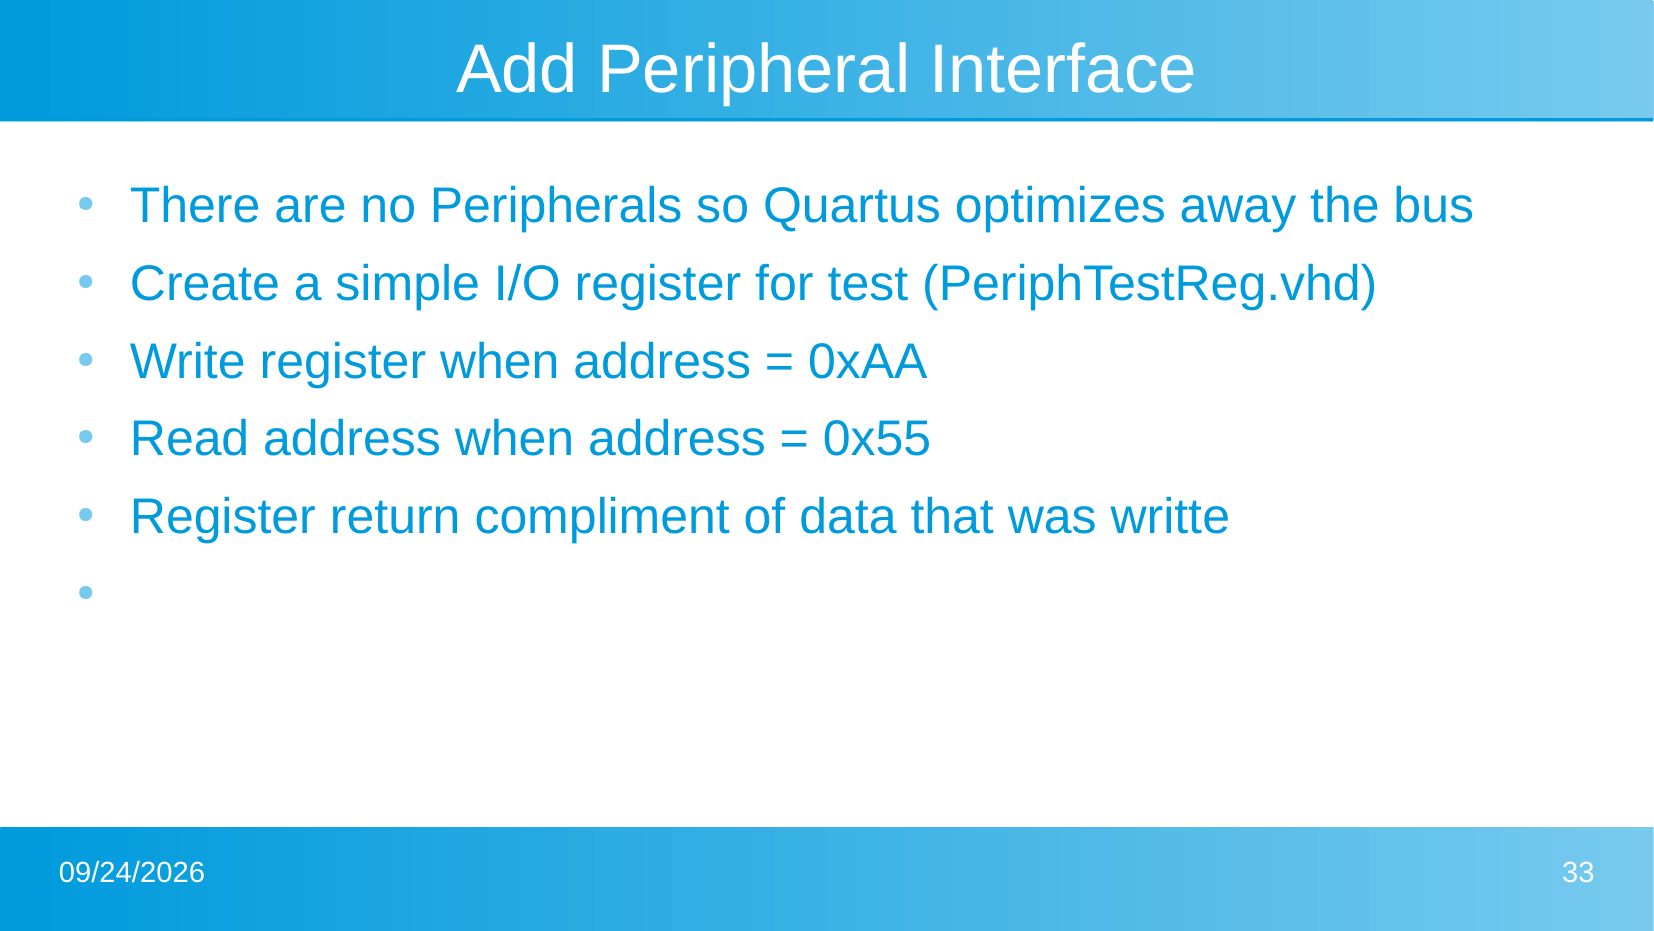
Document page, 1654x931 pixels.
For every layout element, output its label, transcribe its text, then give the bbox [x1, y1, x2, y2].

list There are no Peripherals so Quartus optimizes away the bus Create a simple I/O register for test (PeriphTestReg.vhd) Write register when address = 0xAA Read address when address = 0x55 Register return compliment of data that was writte [59, 177, 1595, 768]
title Add Peripheral Interface [59, 29, 1595, 108]
